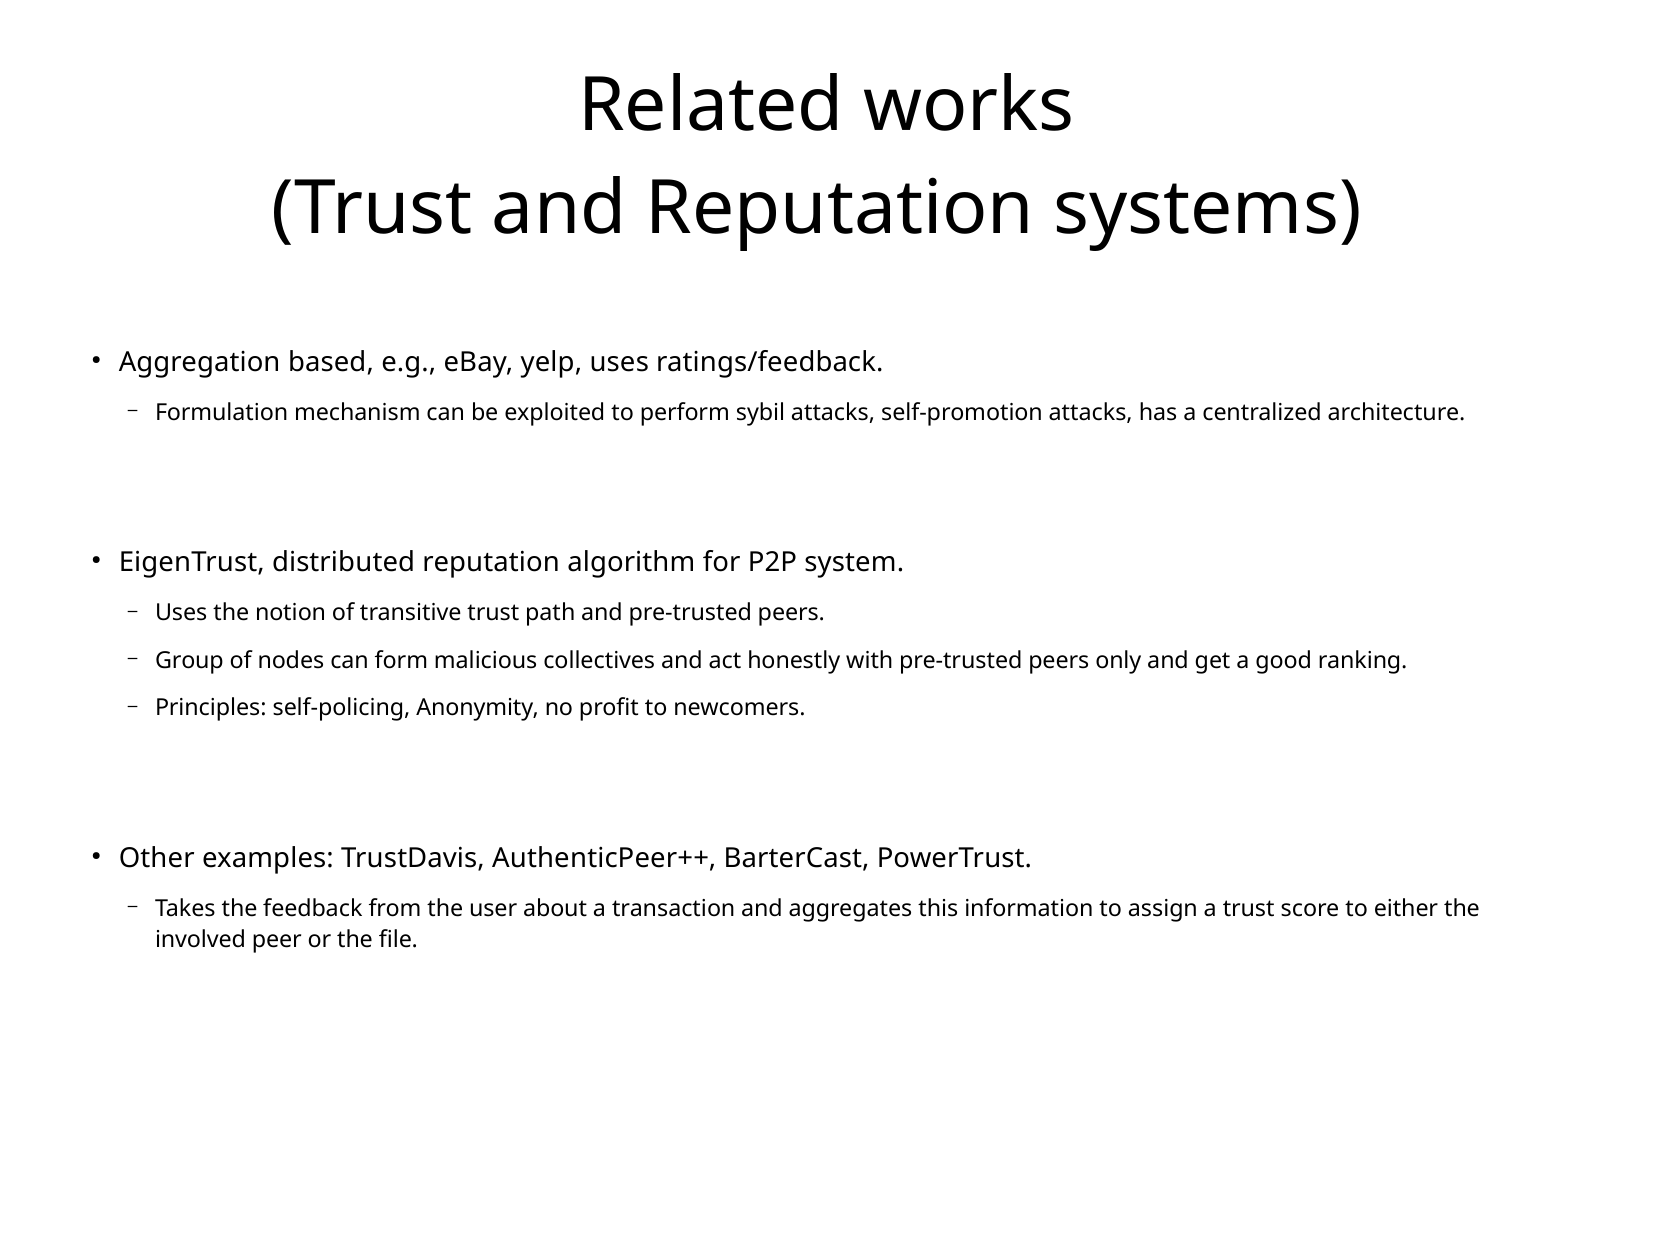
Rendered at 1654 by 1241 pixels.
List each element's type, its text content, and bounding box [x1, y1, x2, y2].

title Related works (Trust and Reputation systems) [82, 49, 1571, 257]
list Aggregation based, e.g., eBay, yelp, uses ratings/feedback. Formulation mechanism can be exploited to perform sybil attacks, self-promotion attacks, has a centralized architecture. EigenTrust, distributed reputation algorithm for P2P system. Uses the notion of transitive trust path and pre-trusted peers. Group of nodes can form malicious collectives and act honestly with pre-trusted peers only and get a good ranking. Principles: self-policing, Anonymity, no profit to newcomers. Other examples: TrustDavis, AuthenticPeer++, BarterCast, PowerTrust. Takes the feedback from the user about a transaction and aggregates this information to assign a trust score to either the involved peer or the file. [82, 290, 1571, 1010]
